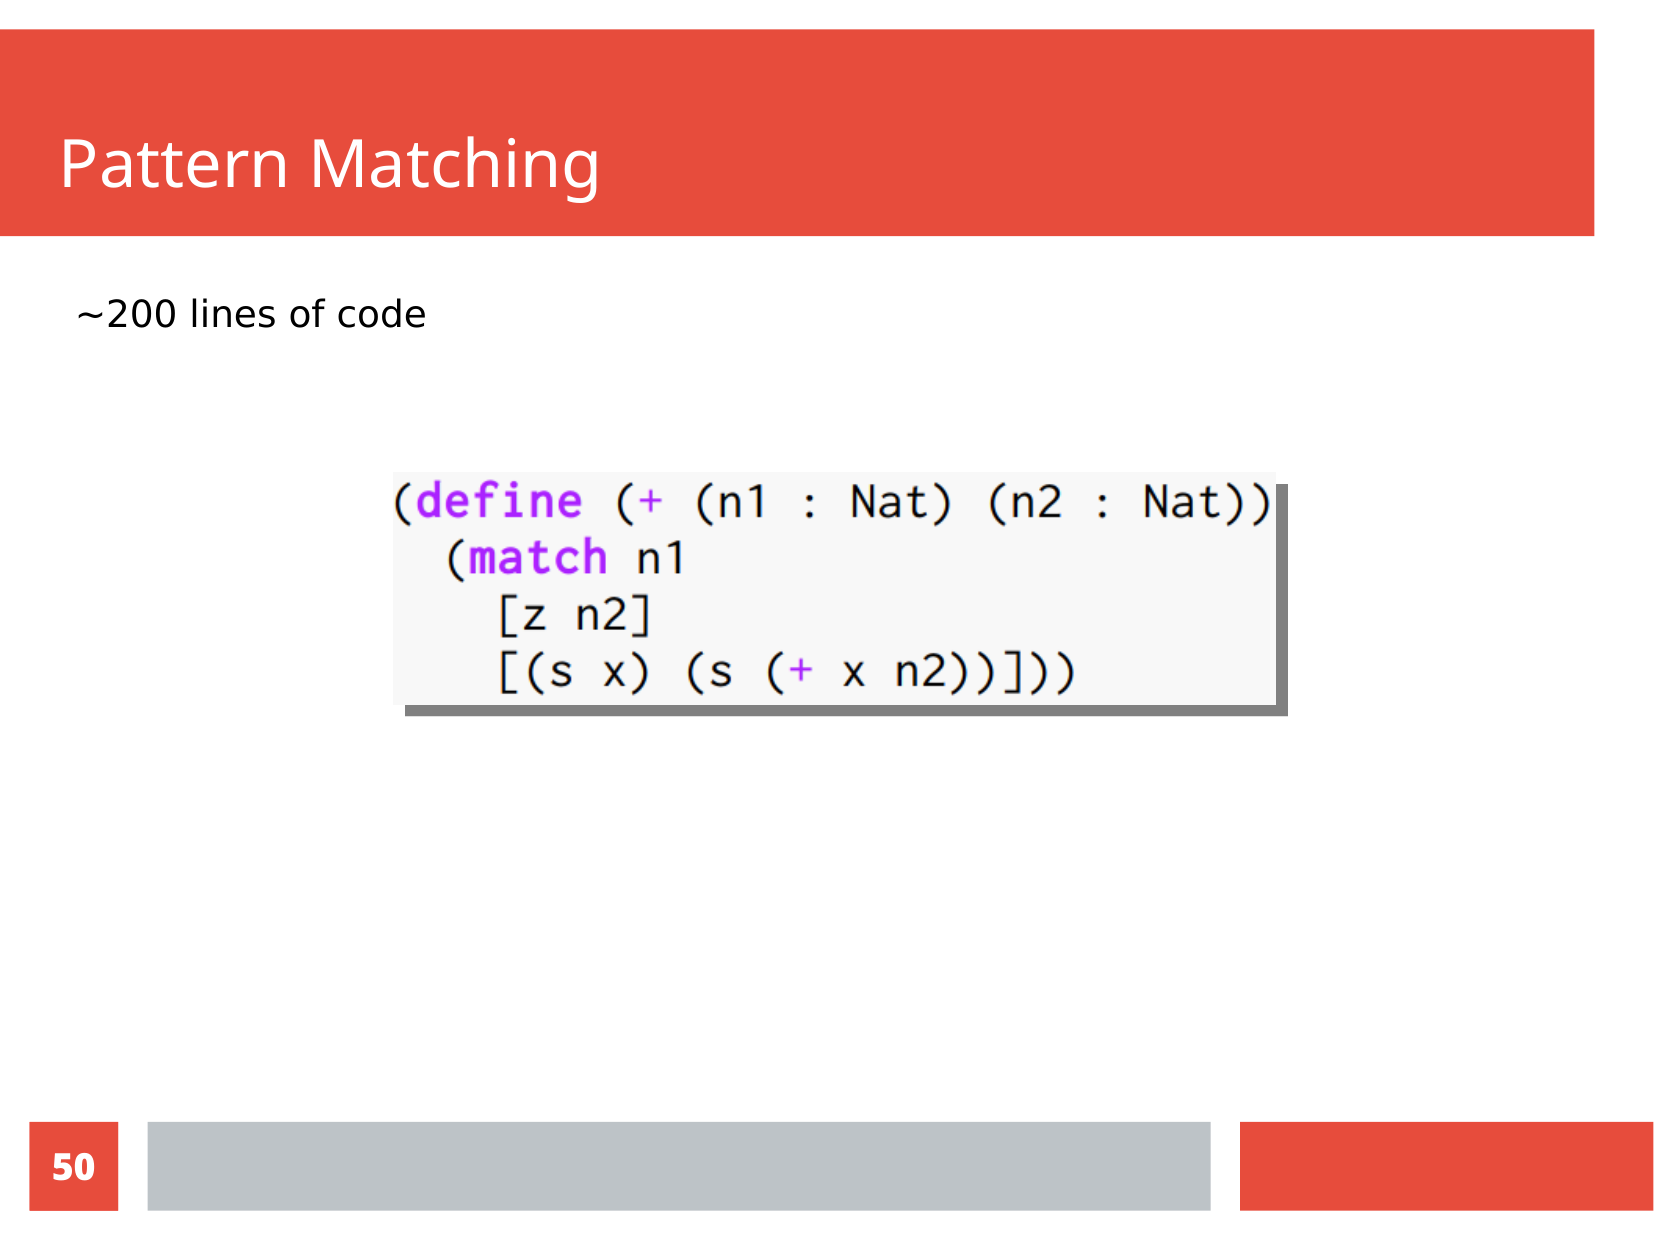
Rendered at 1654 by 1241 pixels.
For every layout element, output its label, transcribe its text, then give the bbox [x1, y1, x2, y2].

title Pattern Matching [59, 59, 1595, 207]
picture [393, 472, 1276, 706]
text_box ~200 lines of code [60, 285, 556, 344]
